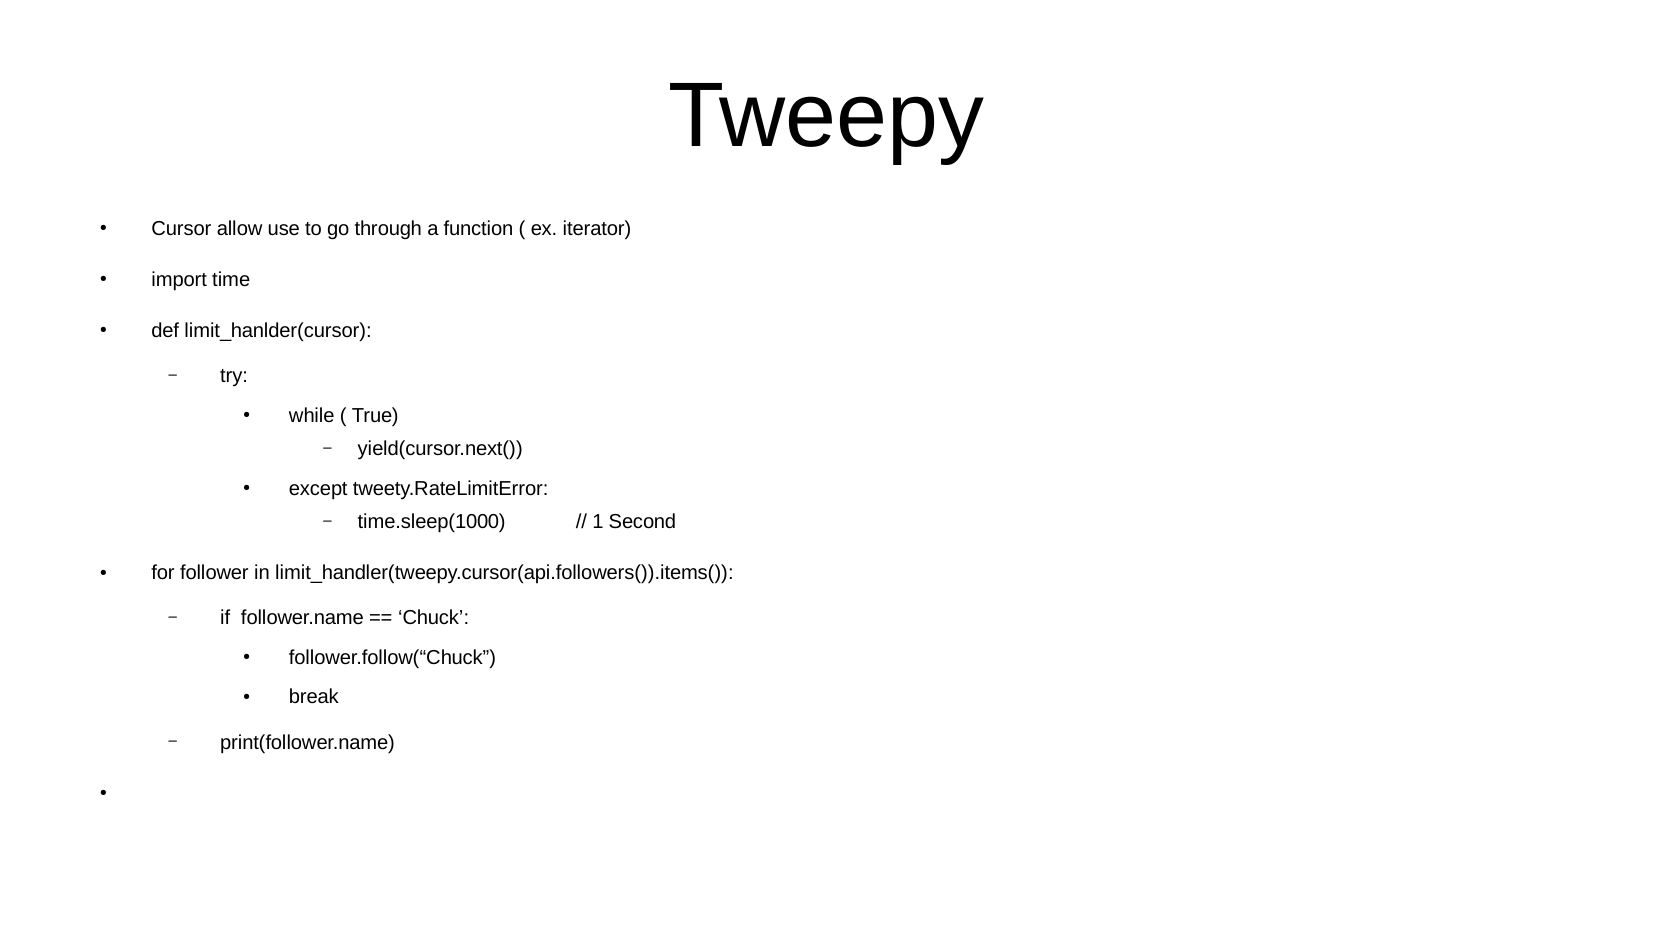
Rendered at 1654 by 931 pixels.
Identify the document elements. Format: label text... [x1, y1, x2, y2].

list Cursor allow use to go through a function ( ex. iterator) import time def limit_hanlder(cursor): try: while ( True) yield(cursor.next()) except tweety.RateLimitError: time.sleep(1000) // 1 Second for follower in limit_handler(tweepy.cursor(api.followers()).items()): if follower.name == ‘Chuck’: follower.follow(“Chuck”) break print(follower.name) [82, 217, 1571, 758]
title Tweepy [82, 37, 1571, 193]
